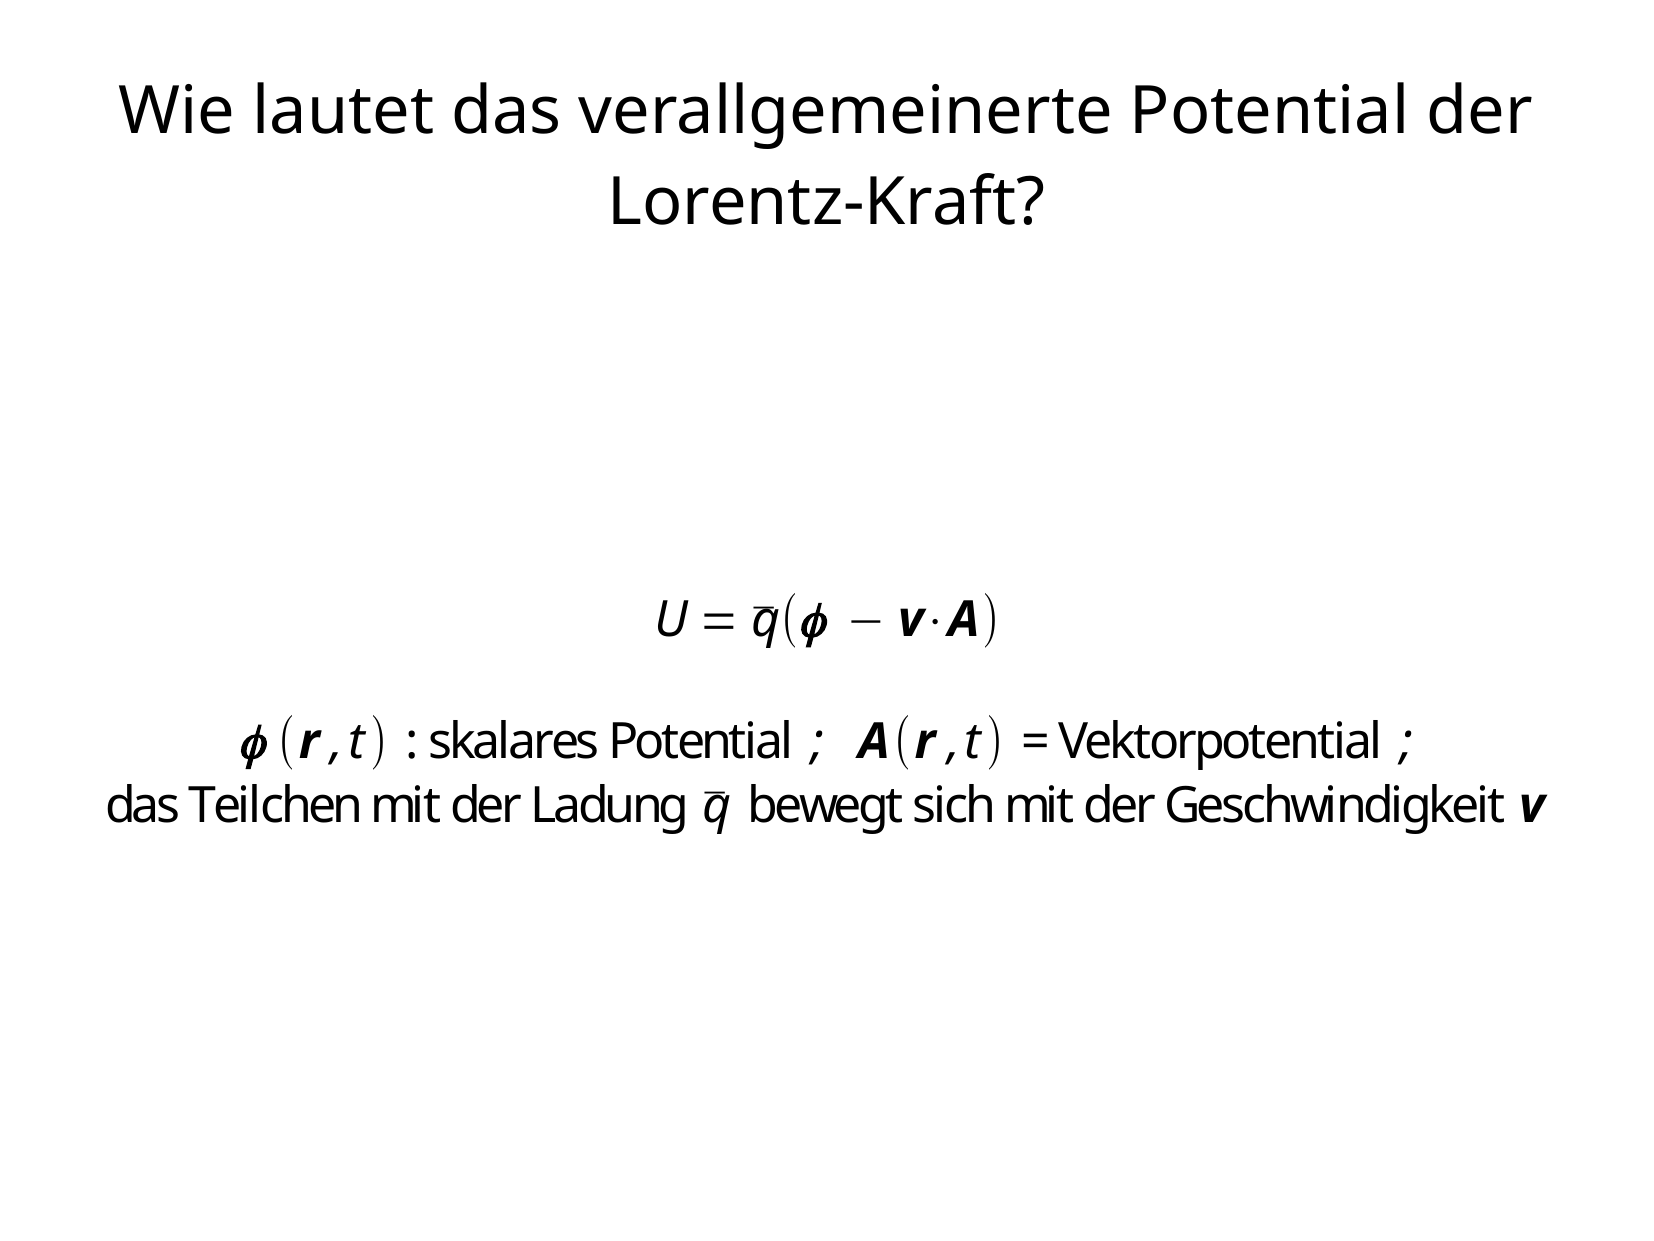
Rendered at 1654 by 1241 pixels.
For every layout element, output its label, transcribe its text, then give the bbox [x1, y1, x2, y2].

title Wie lautet das verallgemeinerte Potential der Lorentz-Kraft? [82, 49, 1571, 257]
chart [98, 711, 1555, 836]
chart [648, 589, 1006, 651]
